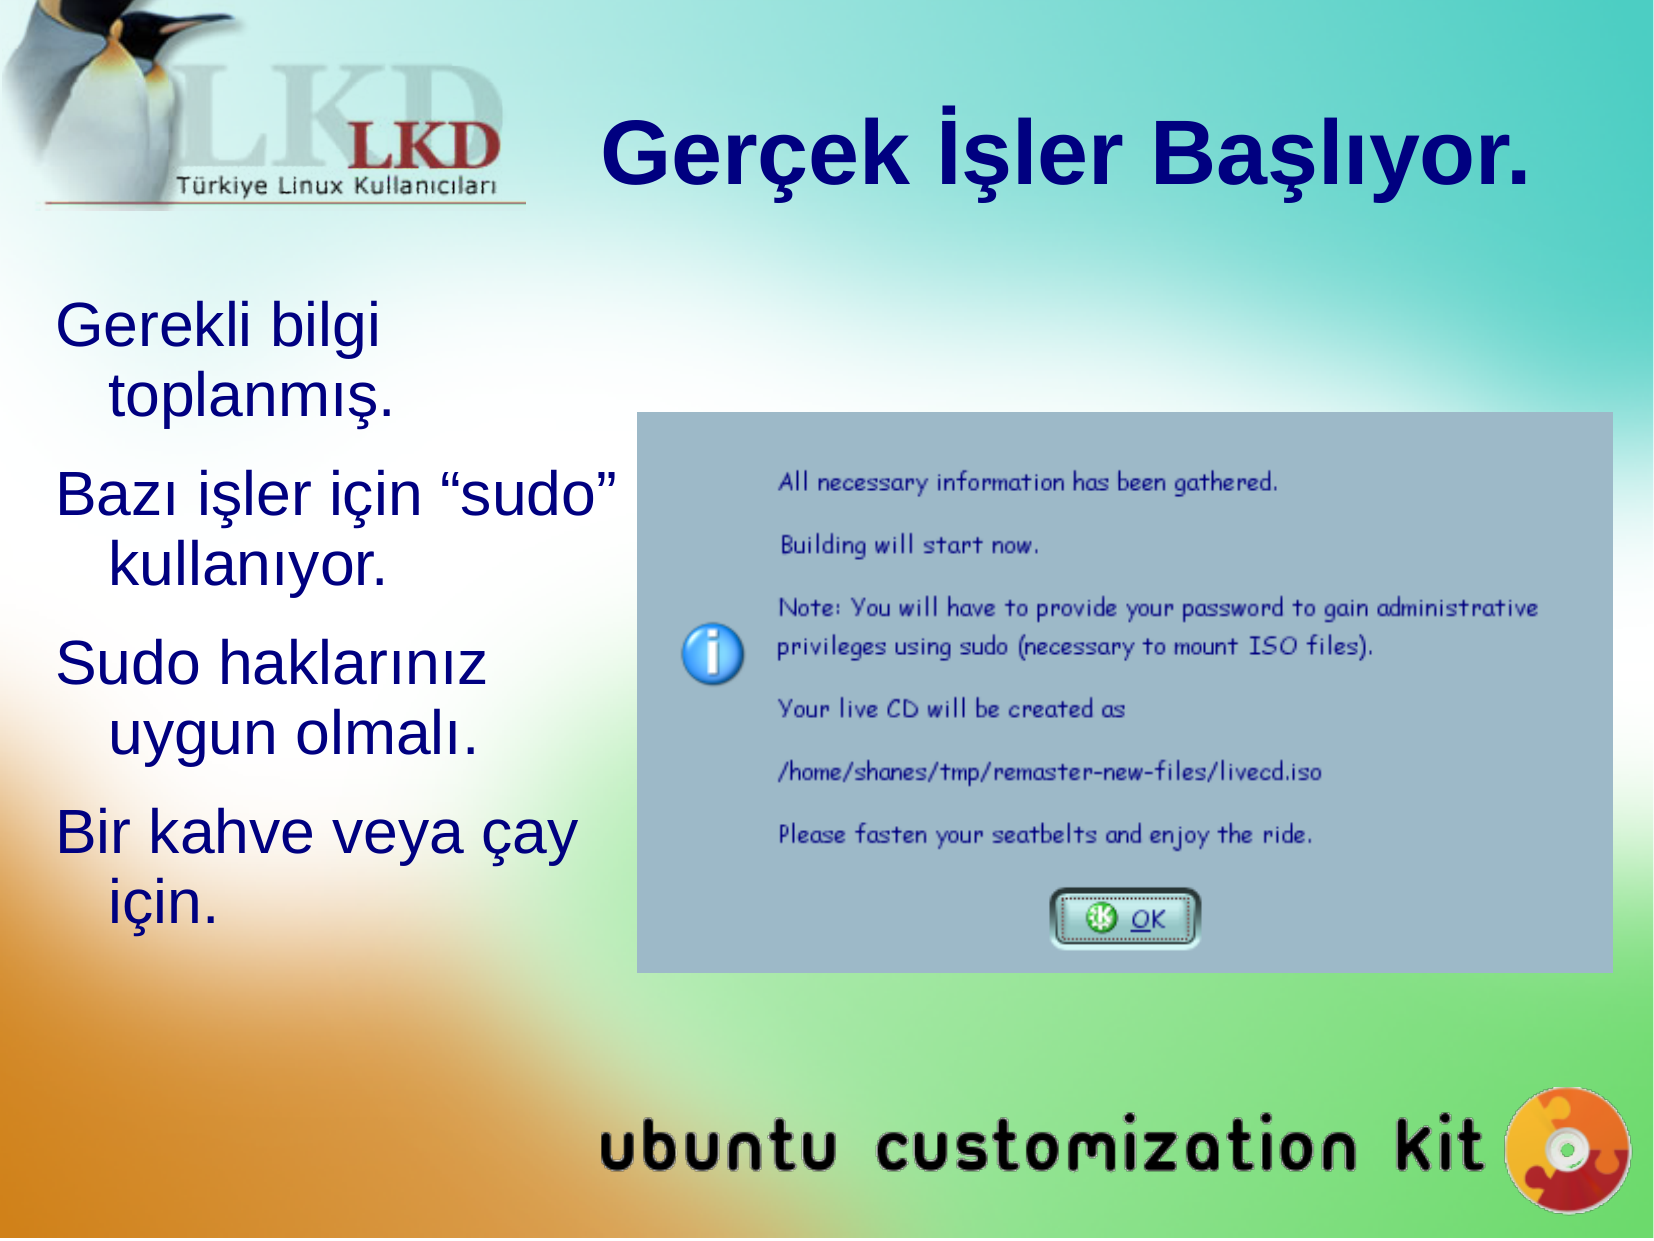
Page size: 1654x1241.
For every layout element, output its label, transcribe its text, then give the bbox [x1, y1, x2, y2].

picture [0, 0, 1654, 1238]
list Gerekli bilgi toplanmış. Bazı işler için “sudo” kullanıyor. Sudo haklarınız uygun olmalı. Bir kahve veya çay için. [37, 290, 638, 1094]
title Gerçek İşler Başlıyor. [562, 56, 1571, 250]
